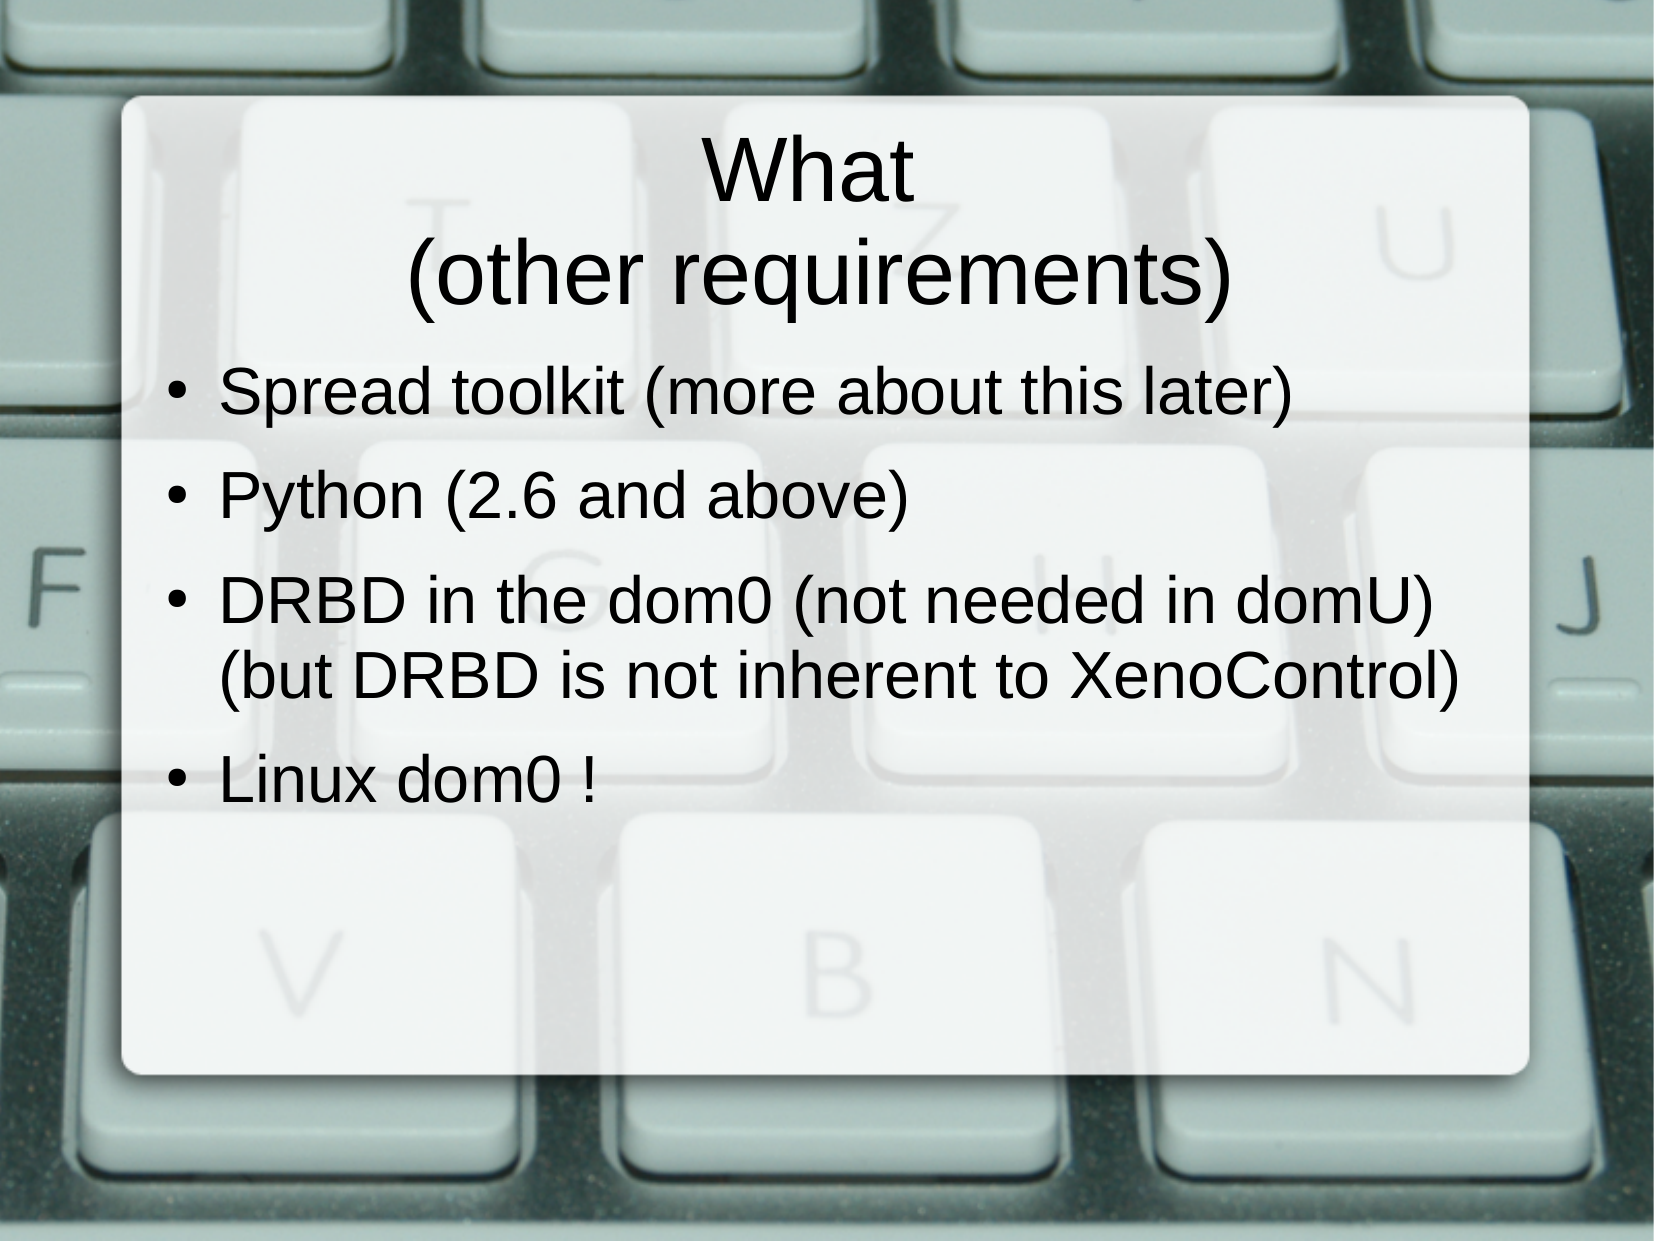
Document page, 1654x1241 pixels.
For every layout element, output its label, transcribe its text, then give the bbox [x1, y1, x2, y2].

picture [0, 0, 1654, 1241]
title What (other requirements) [135, 118, 1506, 324]
list Spread toolkit (more about this later) Python (2.6 and above) DRBD in the dom0 (not needed in domU) (but DRBD is not inherent to XenoControl) Linux dom0 ! [147, 354, 1506, 1241]
